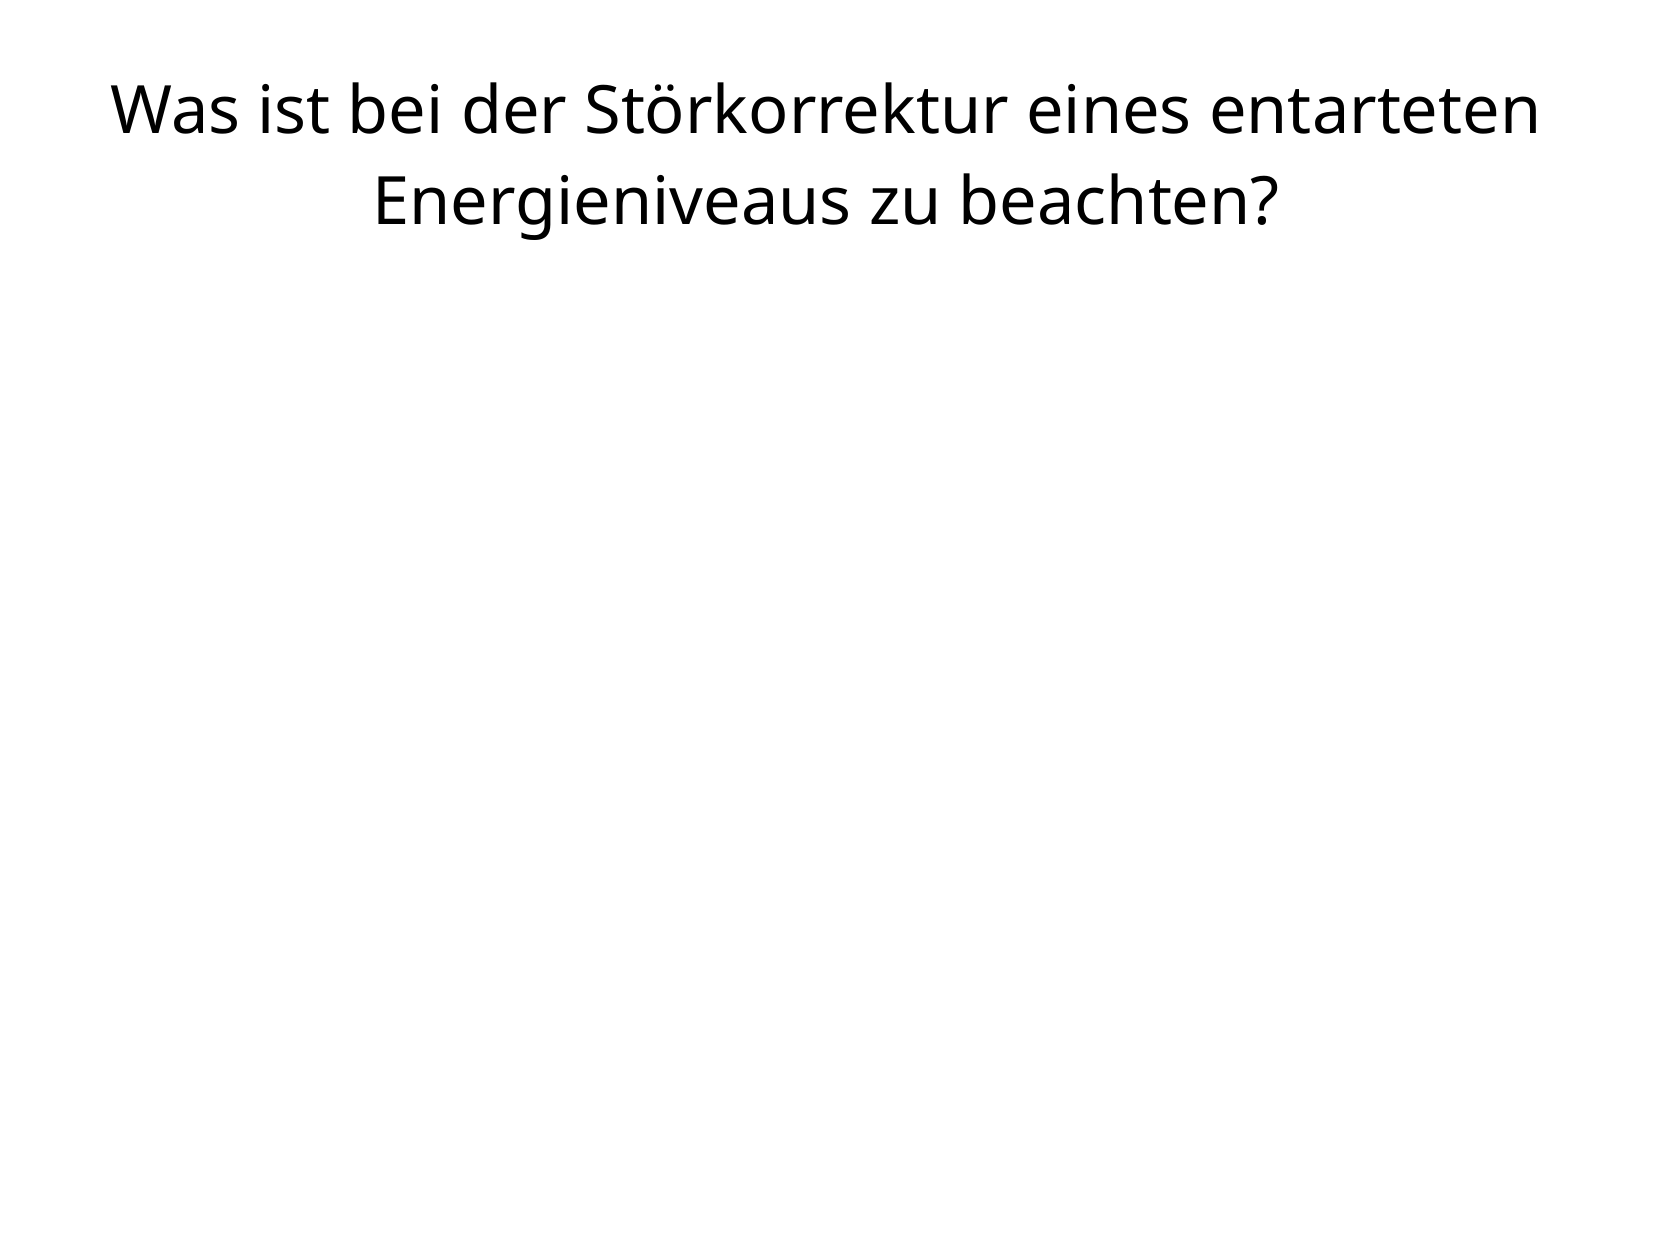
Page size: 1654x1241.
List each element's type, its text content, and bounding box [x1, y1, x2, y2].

title Was ist bei der Störkorrektur eines entarteten Energieniveaus zu beachten? [82, 49, 1571, 257]
